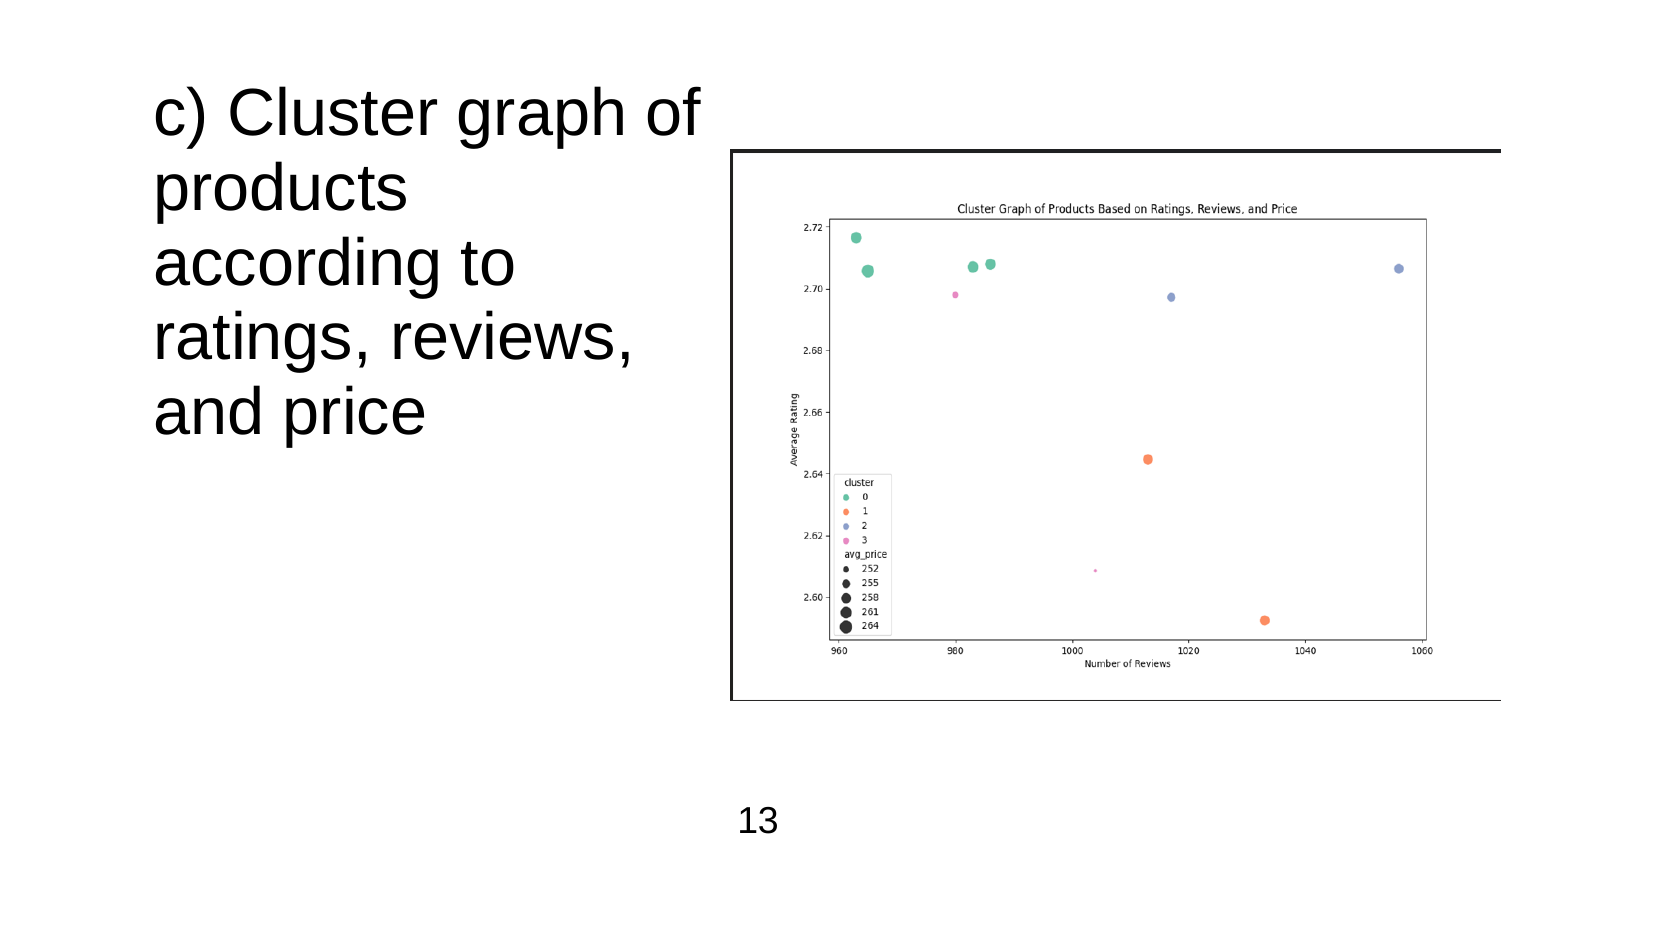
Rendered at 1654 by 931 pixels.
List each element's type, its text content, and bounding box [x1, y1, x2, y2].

picture [730, 149, 1501, 701]
list c) Cluster graph of products according to ratings, reviews, and price [82, 75, 713, 758]
text_box <number> [722, 792, 976, 863]
